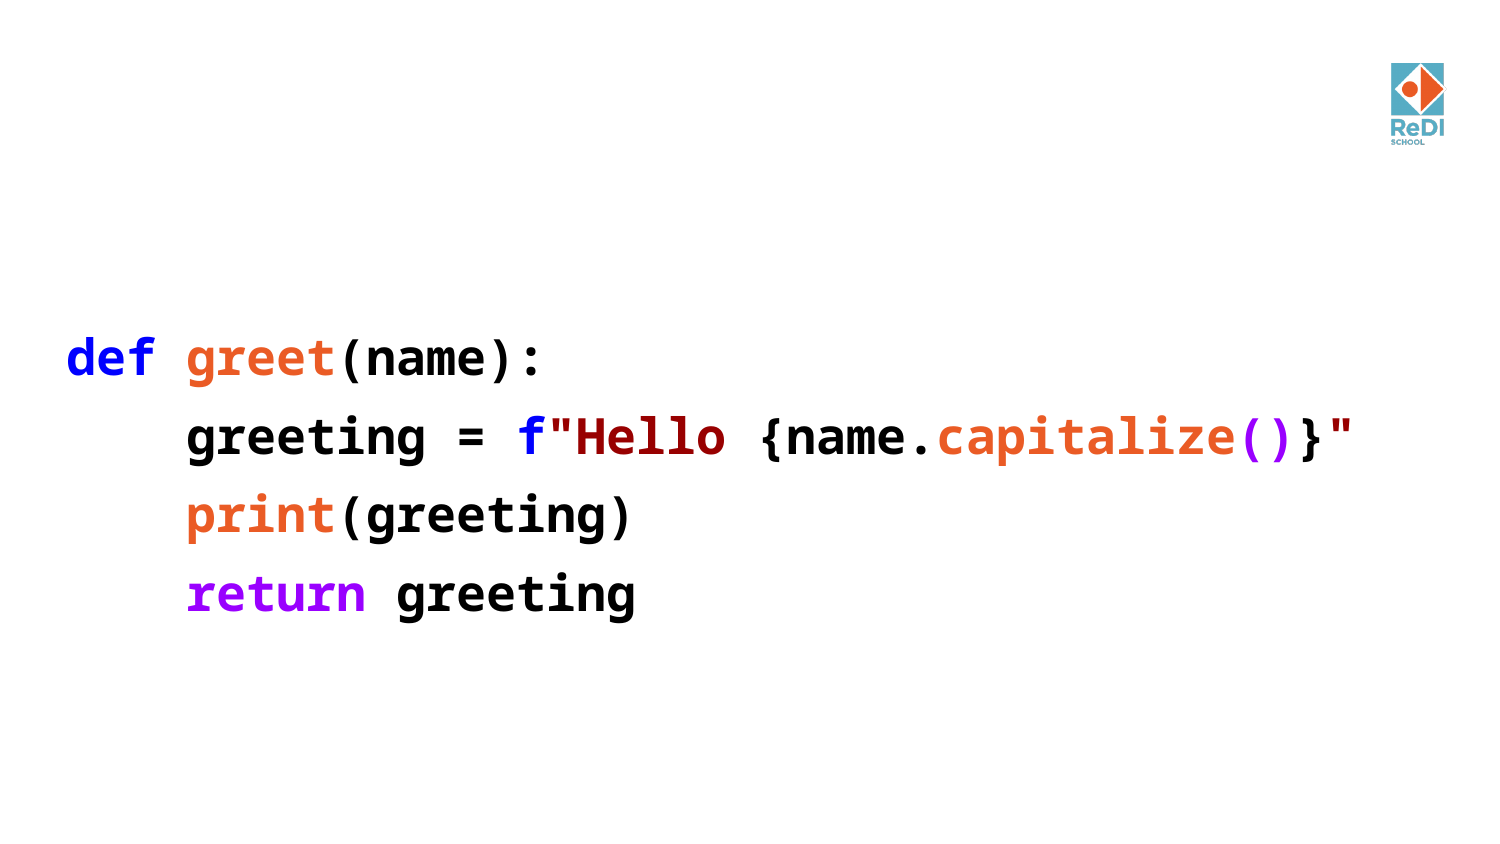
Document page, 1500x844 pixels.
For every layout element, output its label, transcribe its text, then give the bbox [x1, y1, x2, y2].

picture [1391, 63, 1447, 145]
list def greet(name): greeting = f"Hello {name.capitalize()}" print(greeting) return greeting [51, 150, 1449, 765]
